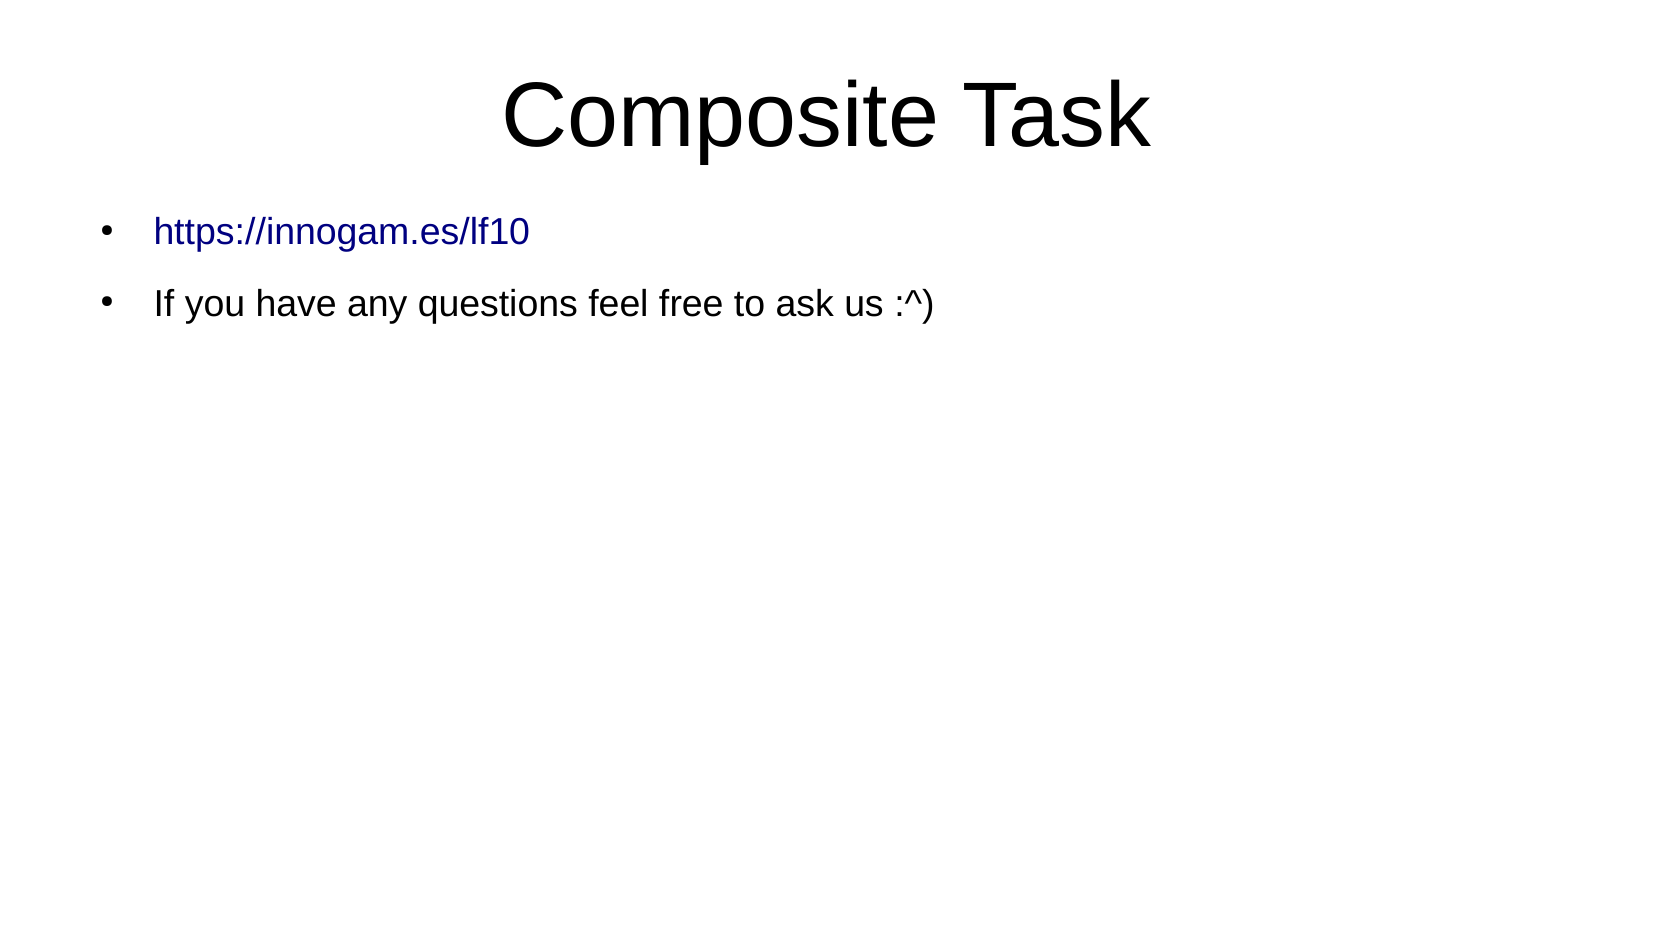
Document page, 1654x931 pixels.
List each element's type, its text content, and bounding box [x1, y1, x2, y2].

list https://innogam.es/lf10 If you have any questions feel free to ask us :^) [82, 210, 1571, 751]
title Composite Task [82, 37, 1571, 193]
